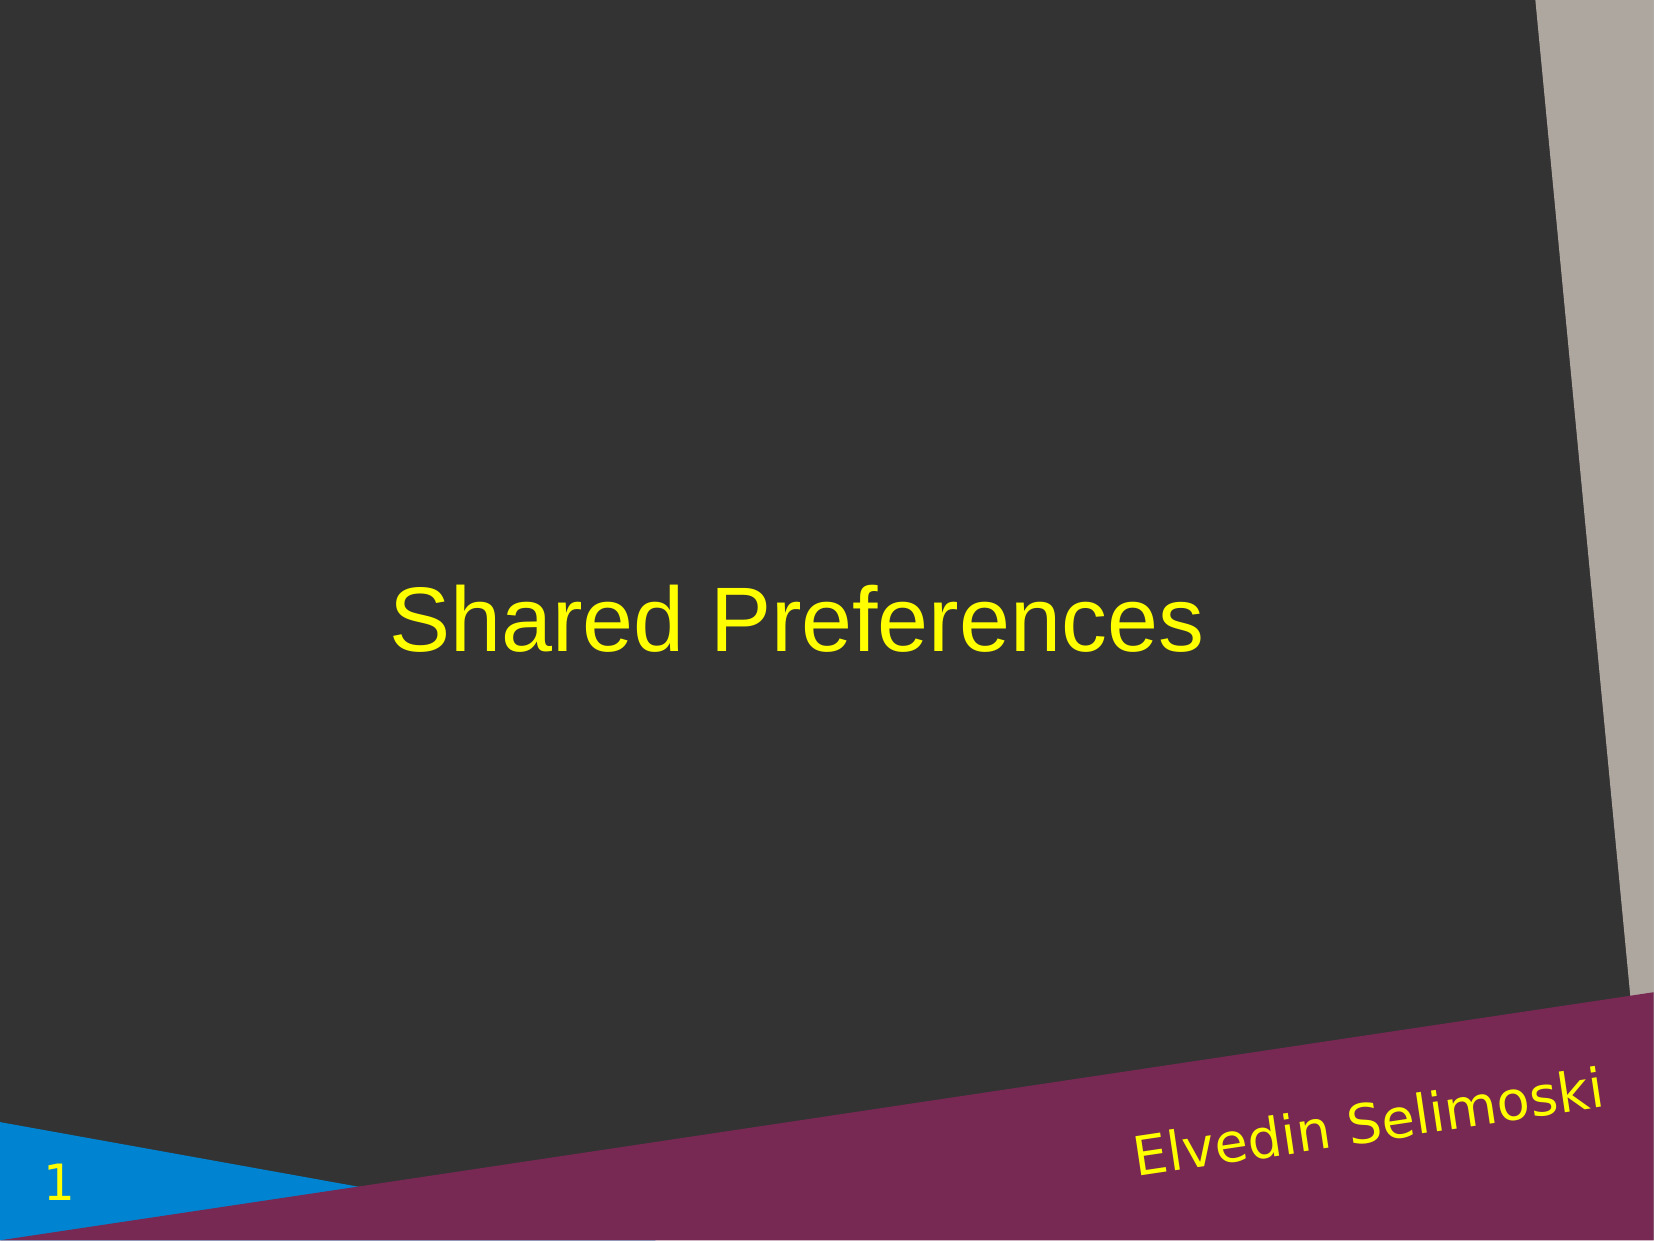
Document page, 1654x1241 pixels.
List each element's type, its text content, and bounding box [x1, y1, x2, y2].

text_box Elvedin Selimoski [1052, 1015, 1629, 1239]
title Shared Preferences [53, 407, 1542, 833]
